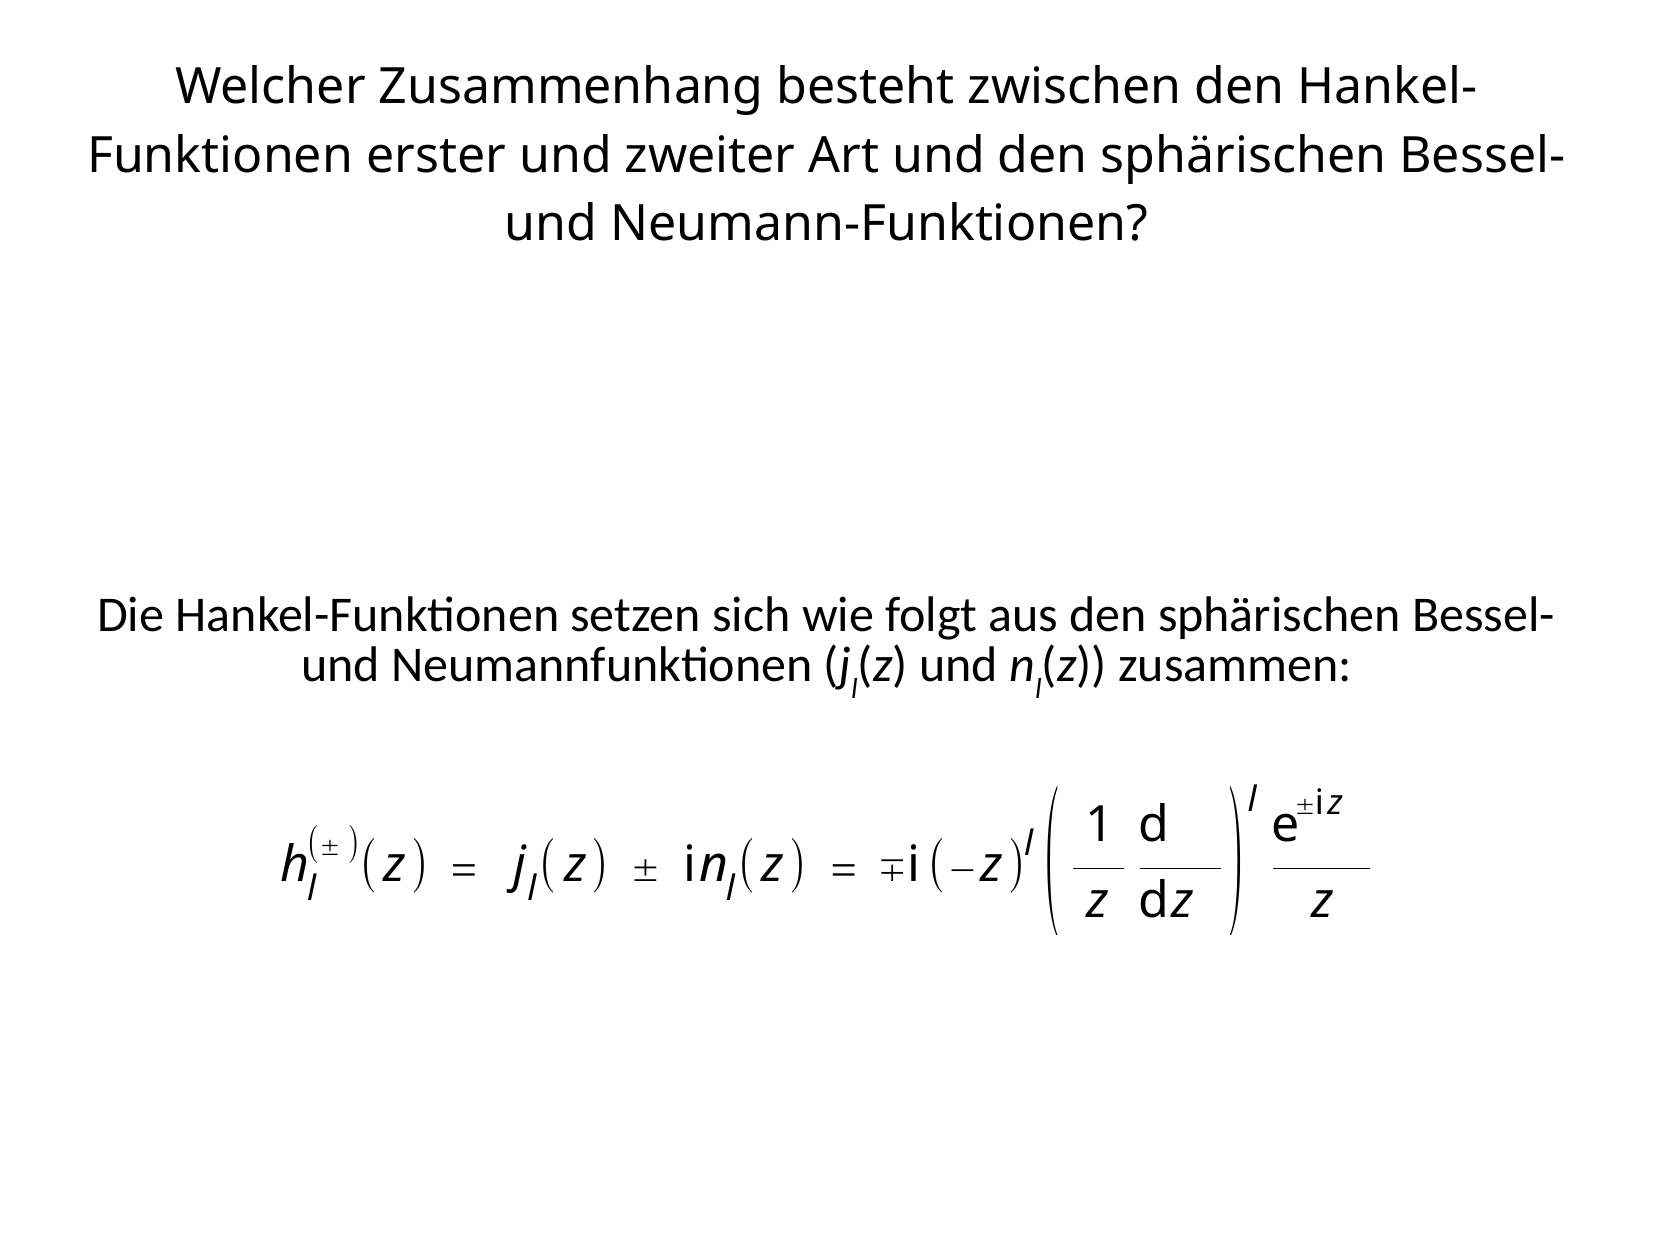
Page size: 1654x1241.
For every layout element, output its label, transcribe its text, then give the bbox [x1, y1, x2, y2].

chart [274, 778, 1380, 935]
title Welcher Zusammenhang besteht zwischen den Hankel-Funktionen erster und zweiter Art und den sphärischen Bessel- und Neumann-Funktionen? [82, 49, 1571, 257]
subtitle Die Hankel-Funktionen setzen sich wie folgt aus den sphärischen Bessel- und Neumannfunktionen (jl(z) und nl(z)) zusammen: [82, 290, 1571, 1010]
